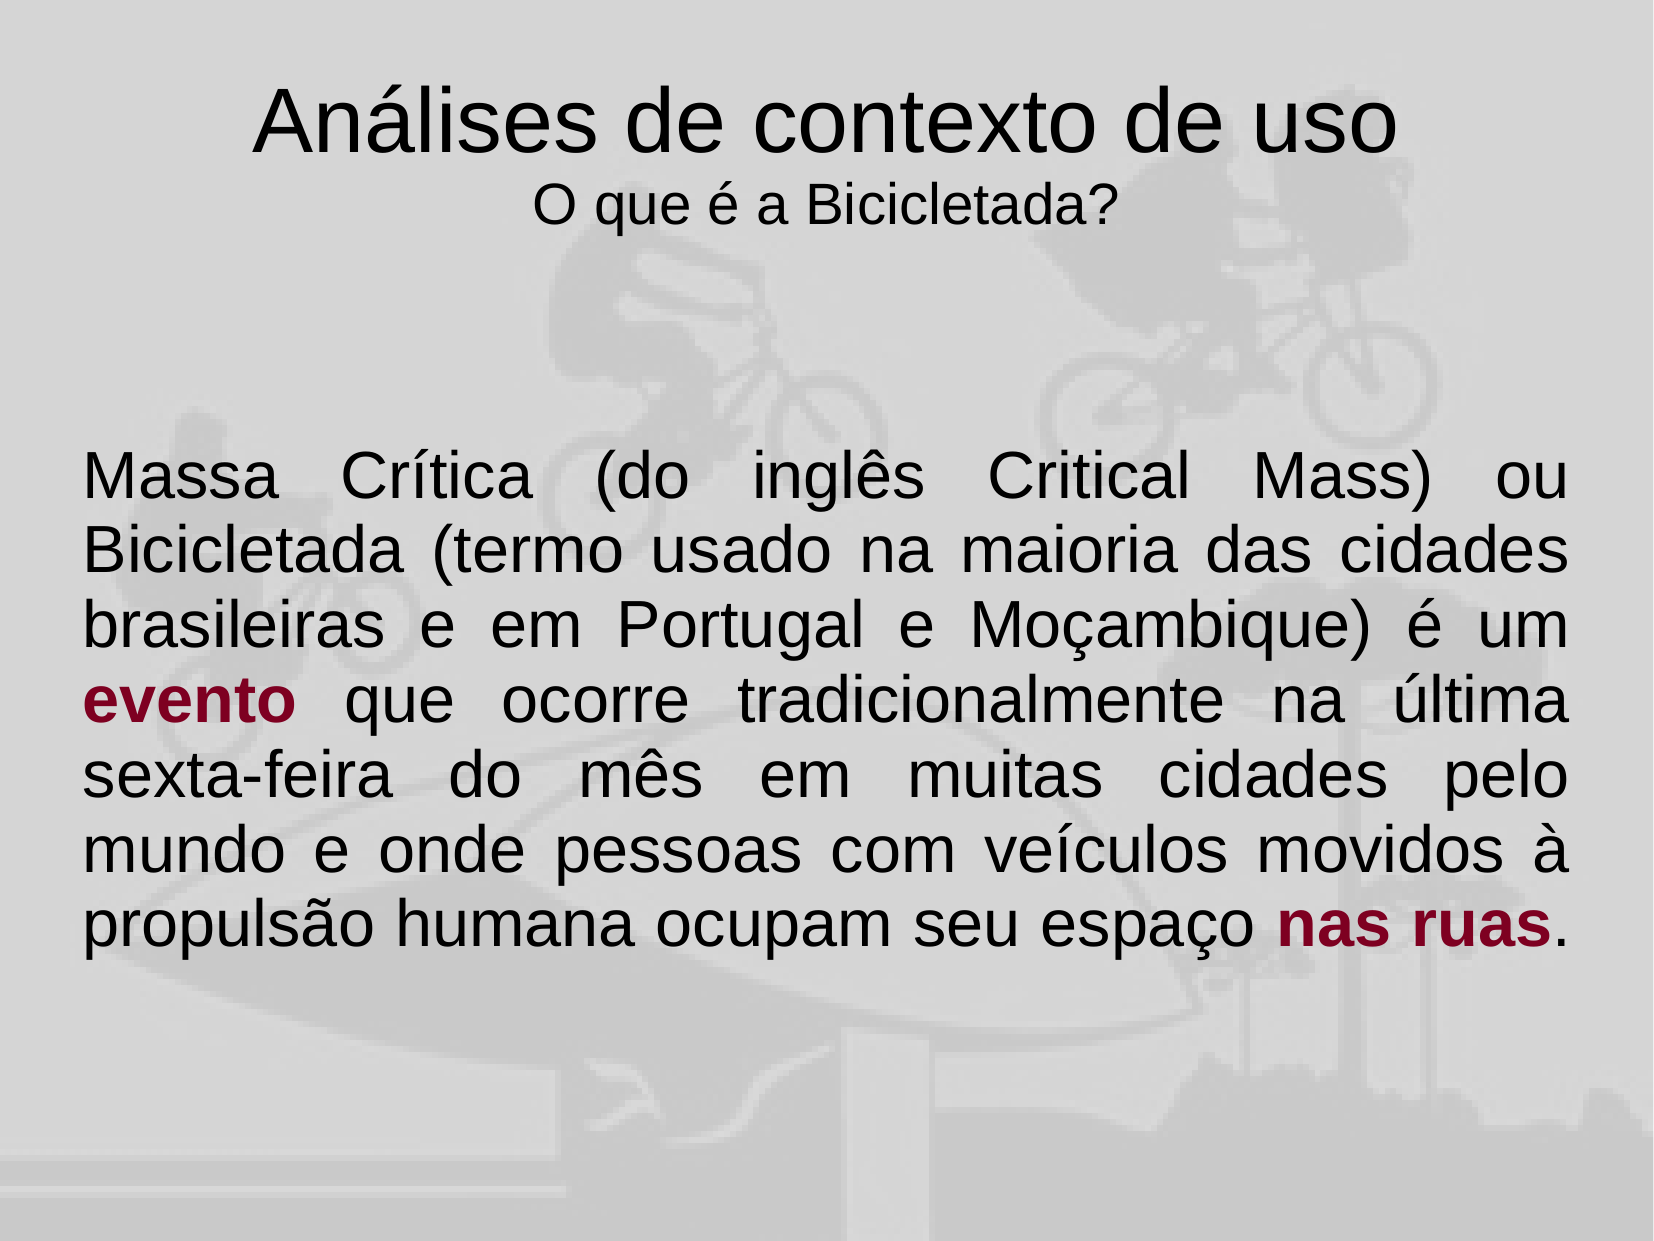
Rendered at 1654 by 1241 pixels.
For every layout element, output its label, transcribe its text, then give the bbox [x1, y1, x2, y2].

title Análises de contexto de uso O que é a Bicicletada? [82, 49, 1571, 257]
subtitle Massa Crítica (do inglês Critical Mass) ou Bicicletada (termo usado na maioria das cidades brasileiras e em Portugal e Moçambique) é um evento que ocorre tradicionalmente na última sexta-feira do mês em muitas cidades pelo mundo e onde pessoas com veículos movidos à propulsão humana ocupam seu espaço nas ruas. [82, 290, 1571, 1109]
picture [0, 0, 1654, 1241]
